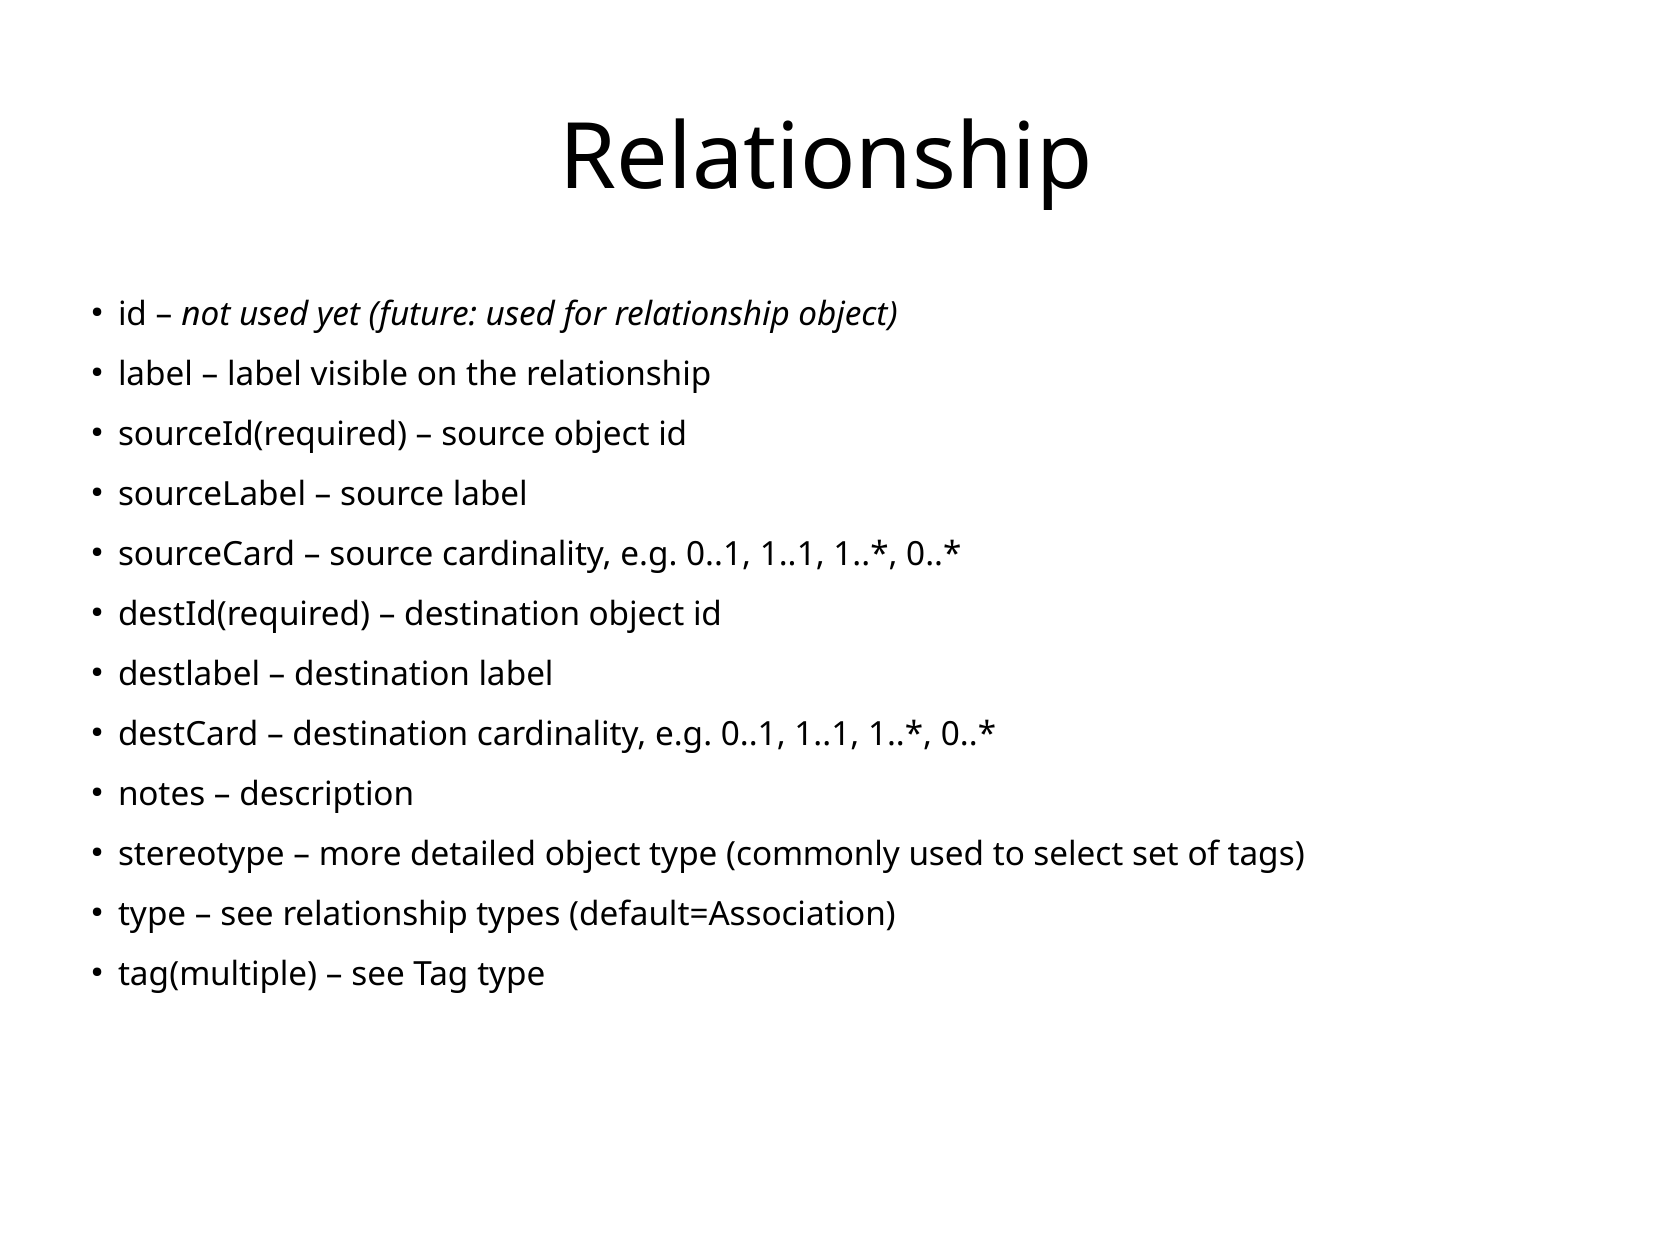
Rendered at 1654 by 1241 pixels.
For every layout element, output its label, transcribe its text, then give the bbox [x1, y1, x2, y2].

list id – not used yet (future: used for relationship object) label – label visible on the relationship sourceId(required) – source object id sourceLabel – source label sourceCard – source cardinality, e.g. 0..1, 1..1, 1..*, 0..* destId(required) – destination object id destlabel – destination label destCard – destination cardinality, e.g. 0..1, 1..1, 1..*, 0..* notes – description stereotype – more detailed object type (commonly used to select set of tags) type – see relationship types (default=Association) tag(multiple) – see Tag type [82, 290, 1571, 1010]
title Relationship [82, 49, 1571, 257]
